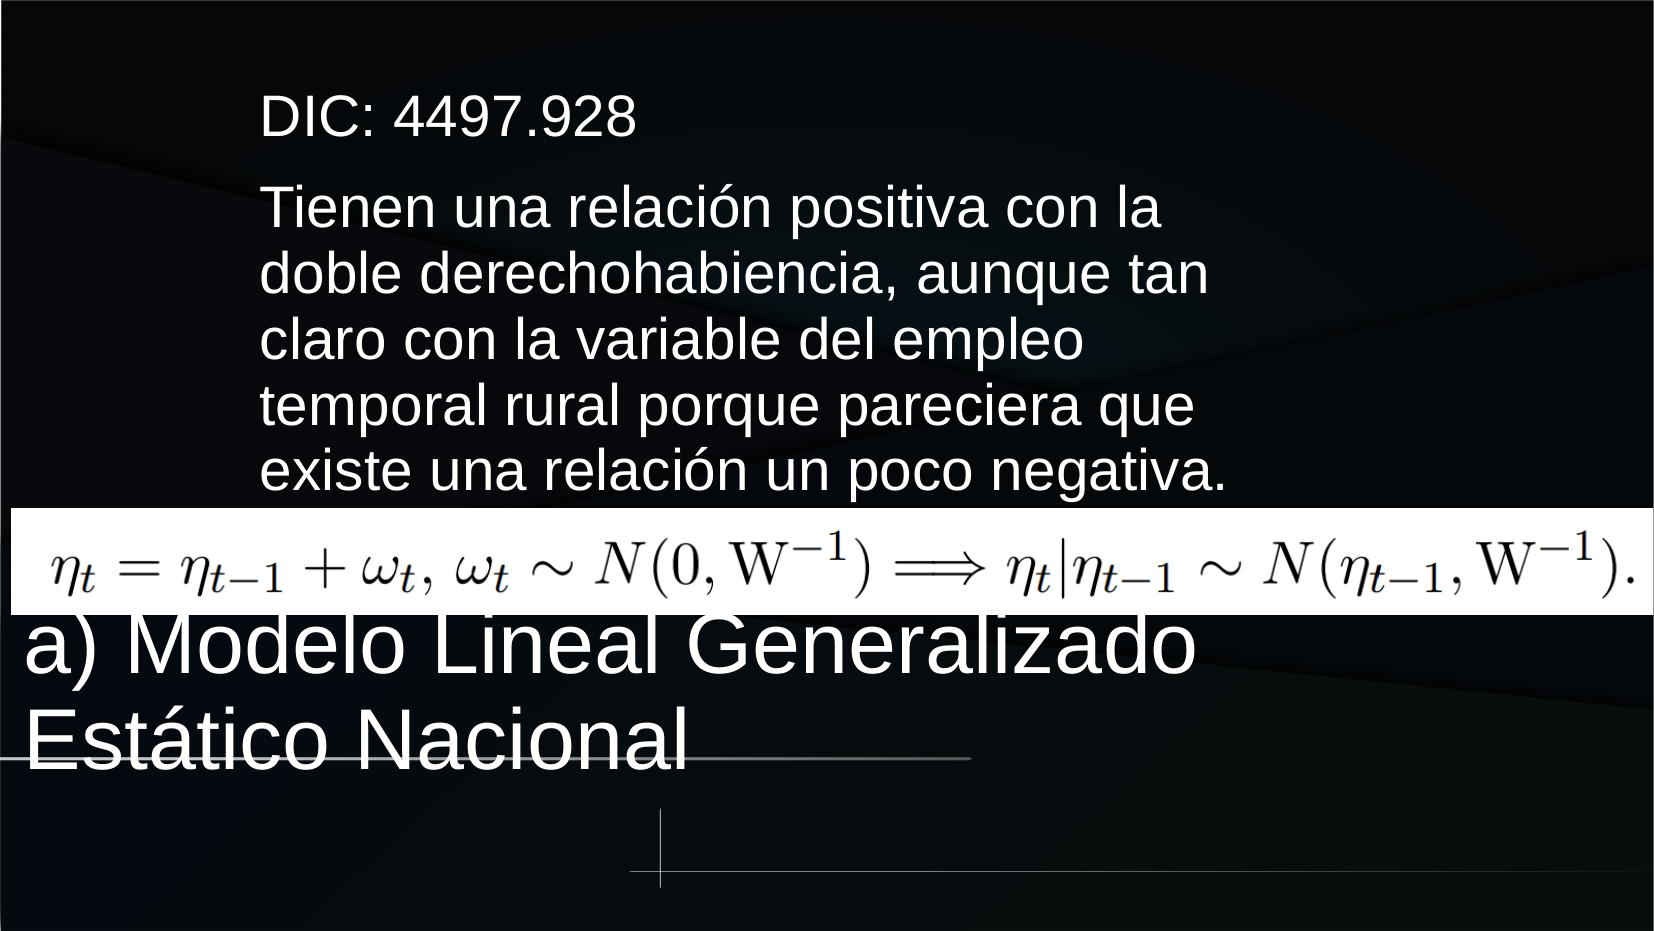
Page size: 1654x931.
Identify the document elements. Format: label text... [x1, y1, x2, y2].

picture [0, 0, 1654, 931]
title a) Modelo Lineal Generalizado Estático Nacional [23, 616, 1501, 789]
list DIC: 4497.928 Tienen una relación positiva con la doble derechohabiencia, aunque tan claro con la variable del empleo temporal rural porque pareciera que existe una relación un poco negativa. [259, 82, 1323, 508]
